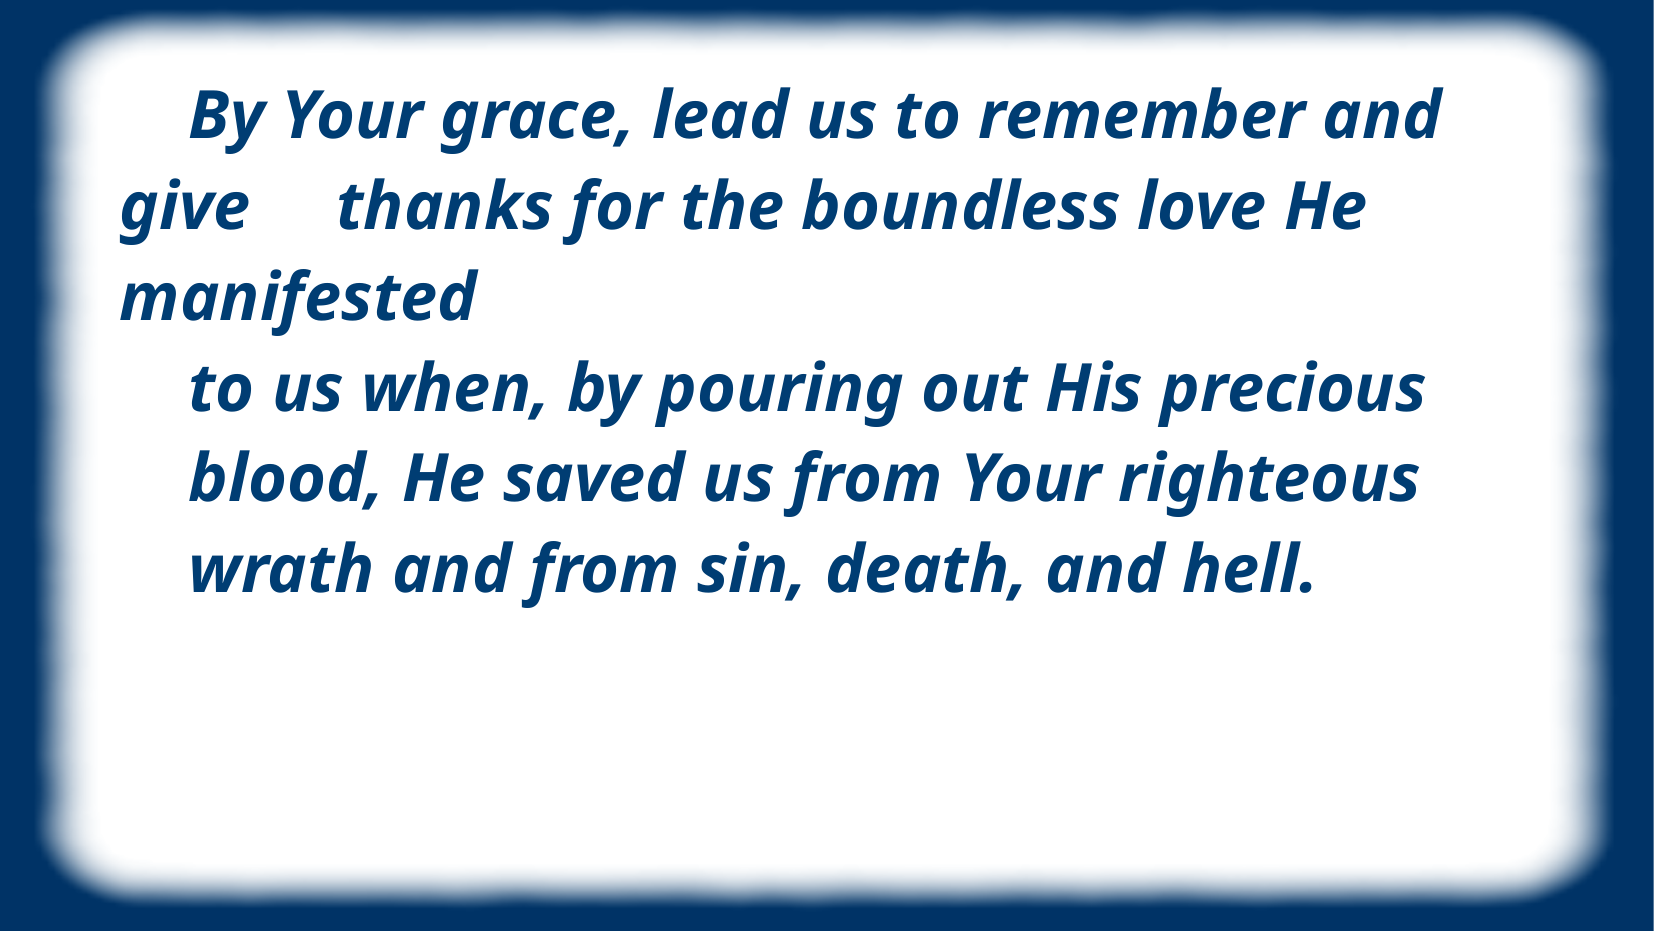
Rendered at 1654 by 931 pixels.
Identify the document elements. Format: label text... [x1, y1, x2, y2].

picture [0, 0, 1654, 931]
text_box By Your grace, lead us to remember and give thanks for the boundless love He manifested to us when, by pouring out His precious blood, He saved us from Your righteous wrath and from sin, death, and hell. [105, 60, 1561, 519]
